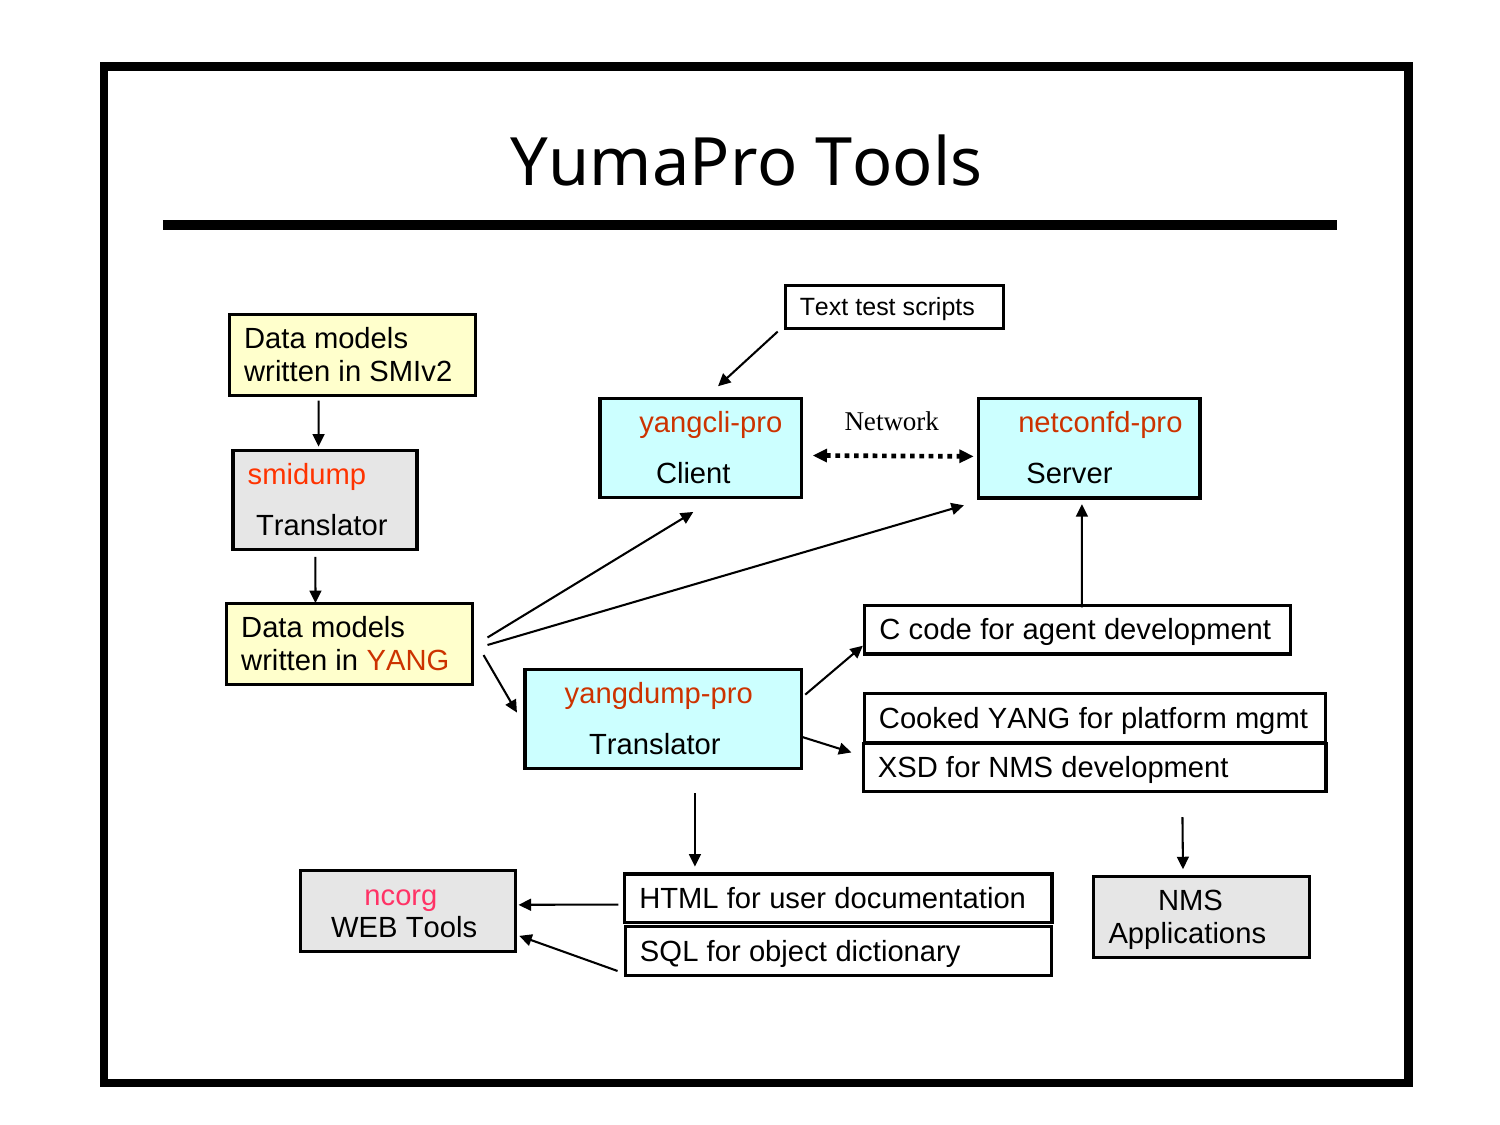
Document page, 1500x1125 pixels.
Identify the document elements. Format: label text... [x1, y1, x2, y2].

text_box ncorg WEB Tools [300, 870, 516, 952]
text_box Data models written in SMIv2 [229, 314, 476, 396]
text_box SQL for object dictionary [625, 926, 1052, 976]
text_box Text test scripts [785, 285, 1004, 329]
text_box Network [829, 398, 954, 444]
text_box smidump Translator [233, 450, 417, 550]
text_box Data models written in YANG [226, 603, 473, 685]
text_box Cooked YANG for platform mgmt [864, 693, 1326, 743]
text_box C code for agent development [864, 605, 1291, 655]
text_box yangcli-pro Client [599, 398, 802, 498]
text_box netconfd-pro Server [978, 398, 1201, 498]
text_box yangdump-pro Translator [525, 669, 802, 769]
text_box XSD for NMS development [863, 743, 1327, 792]
title YumaPro Tools [162, 59, 1332, 213]
text_box NMS Applications [1093, 876, 1310, 958]
text_box HTML for user documentation [624, 873, 1053, 923]
